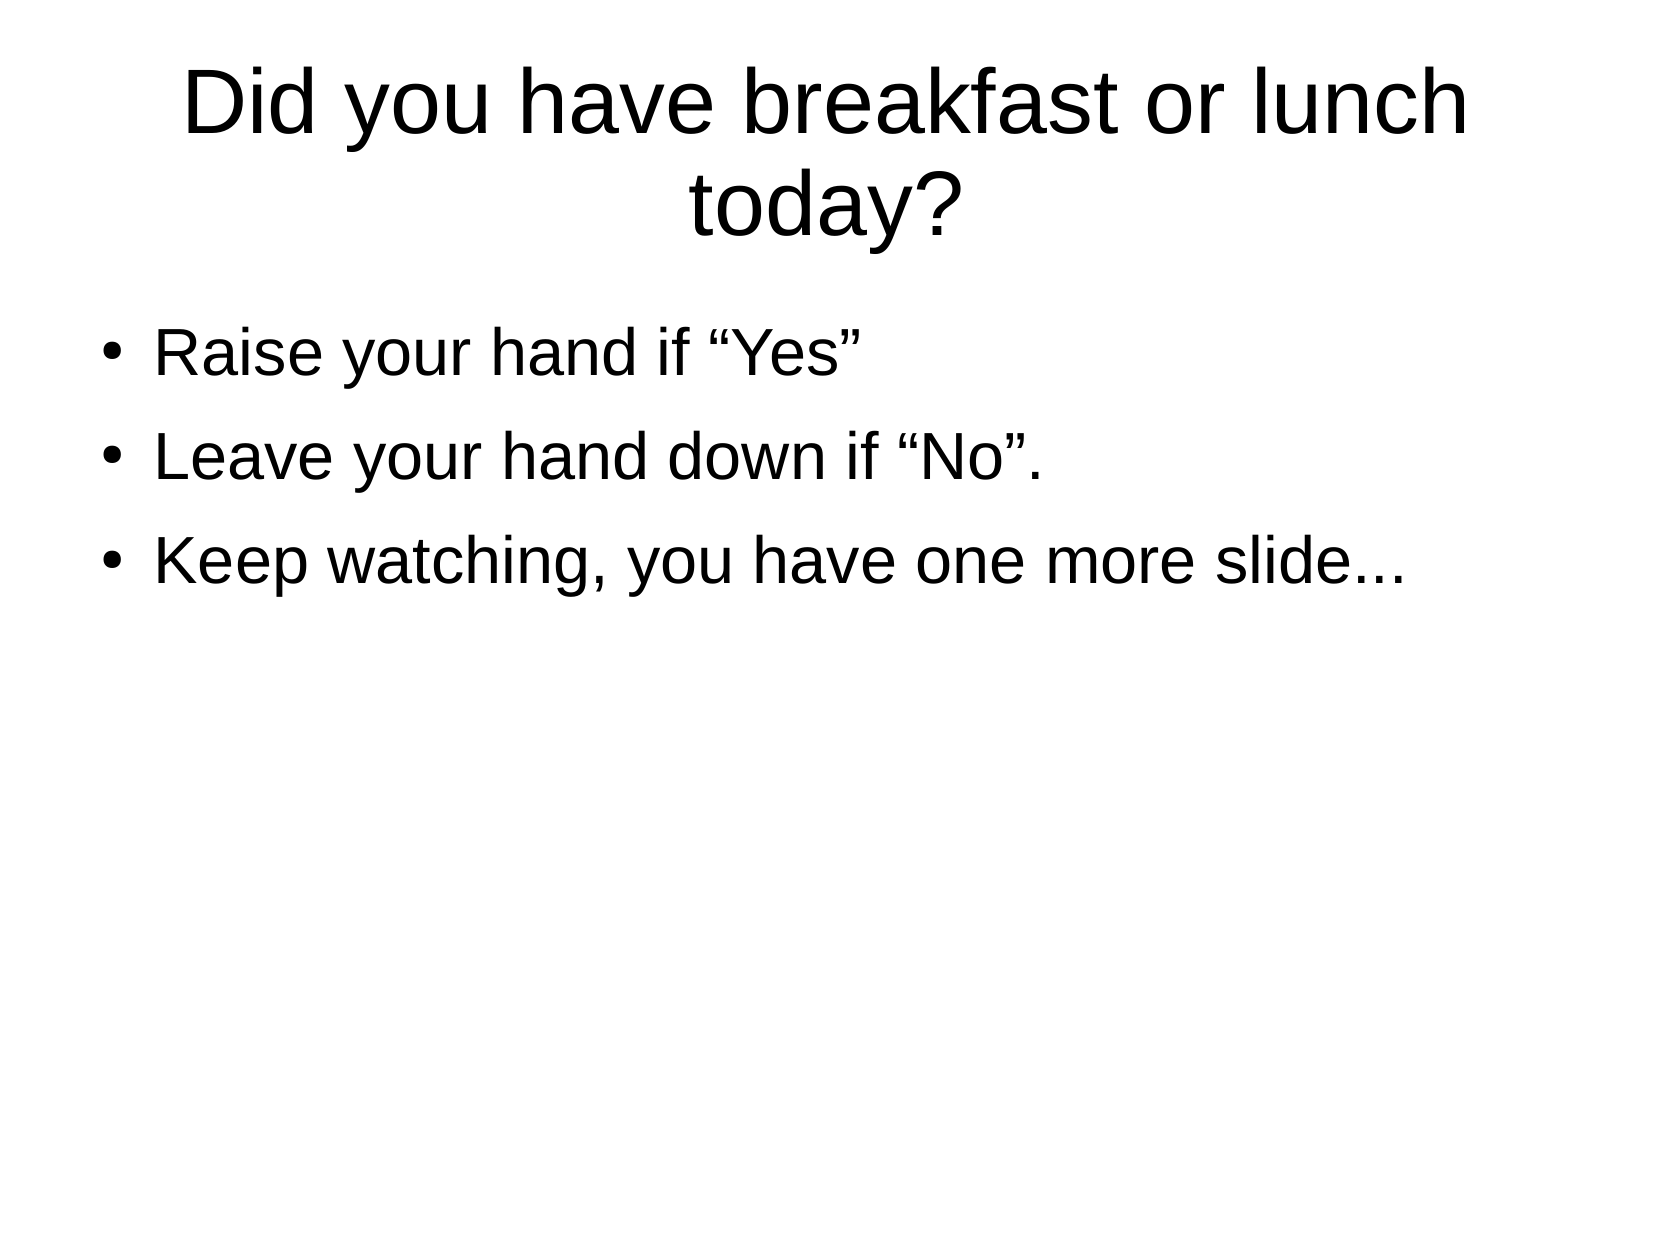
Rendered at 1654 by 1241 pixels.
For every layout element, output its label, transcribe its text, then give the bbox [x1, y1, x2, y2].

list Raise your hand if “Yes” Leave your hand down if “No”. Keep watching, you have one more slide... [82, 315, 1571, 1035]
title Did you have breakfast or lunch today? [82, 49, 1571, 257]
